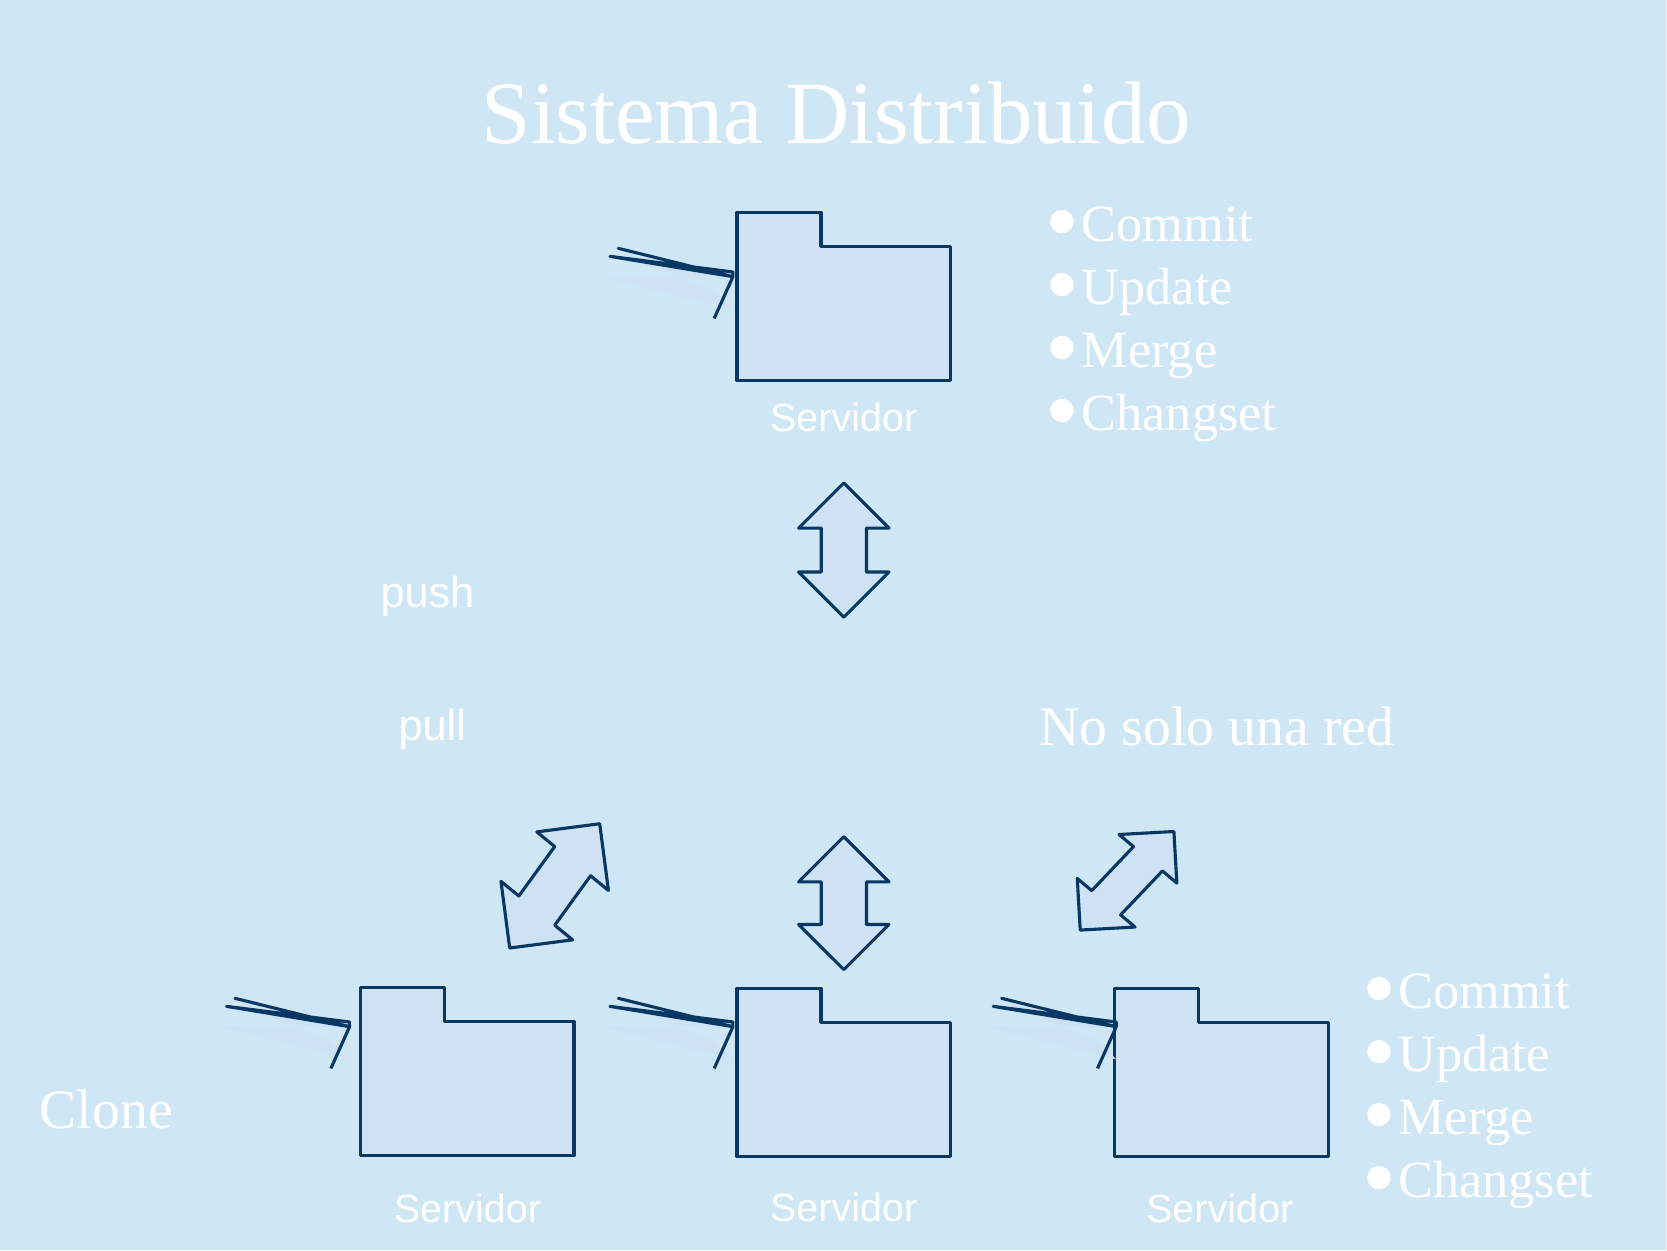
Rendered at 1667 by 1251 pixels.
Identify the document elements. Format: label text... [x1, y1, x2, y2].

text_box Servidor [682, 364, 1006, 467]
text_box Servidor [1058, 1155, 1382, 1250]
text_box [798, 482, 890, 618]
text_box Servidor [306, 1156, 629, 1250]
text_box [985, 988, 1329, 1157]
text_box Servidor [682, 1155, 1006, 1250]
text_box [500, 823, 609, 949]
text_box [736, 988, 951, 1157]
list Commit Update Merge Changset [1333, 950, 1659, 1216]
text_box Clone [33, 1066, 210, 1158]
text_box pull [265, 667, 599, 779]
text_box push [260, 534, 595, 646]
text_box [798, 836, 890, 970]
list Commit Update Merge Changset [1016, 183, 1342, 449]
text_box [219, 1000, 350, 1060]
text_box No solo una red [1033, 683, 1423, 759]
text_box [602, 250, 733, 310]
text_box [602, 1000, 733, 1060]
text_box [360, 987, 575, 1156]
text_box [736, 212, 951, 381]
text_box [1077, 831, 1177, 931]
title Sistema Distribuido [48, 48, 1626, 209]
